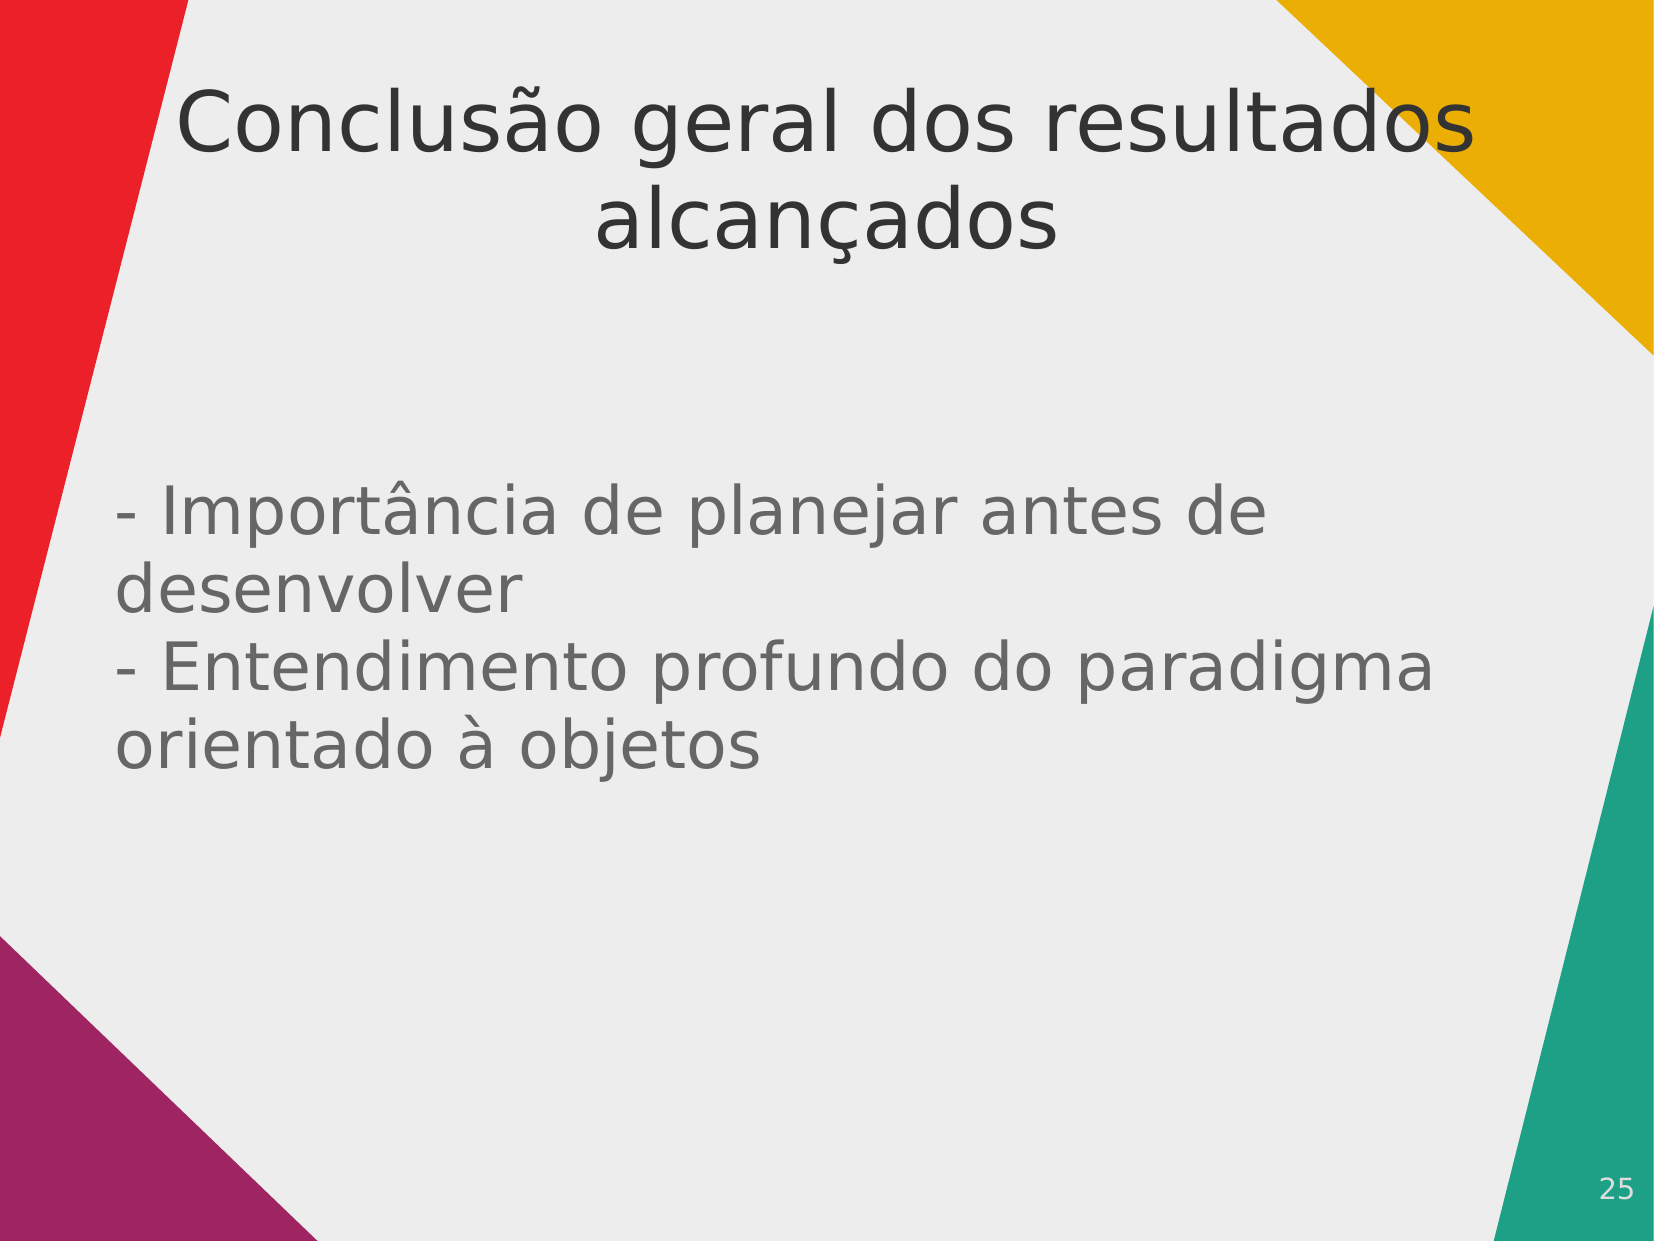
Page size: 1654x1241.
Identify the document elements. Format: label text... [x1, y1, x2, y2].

title Conclusão geral dos resultados alcançados [114, 73, 1539, 271]
subtitle - Importância de planejar antes de desenvolver - Entendimento profundo do paradigma orientado à objetos [114, 302, 1539, 1033]
